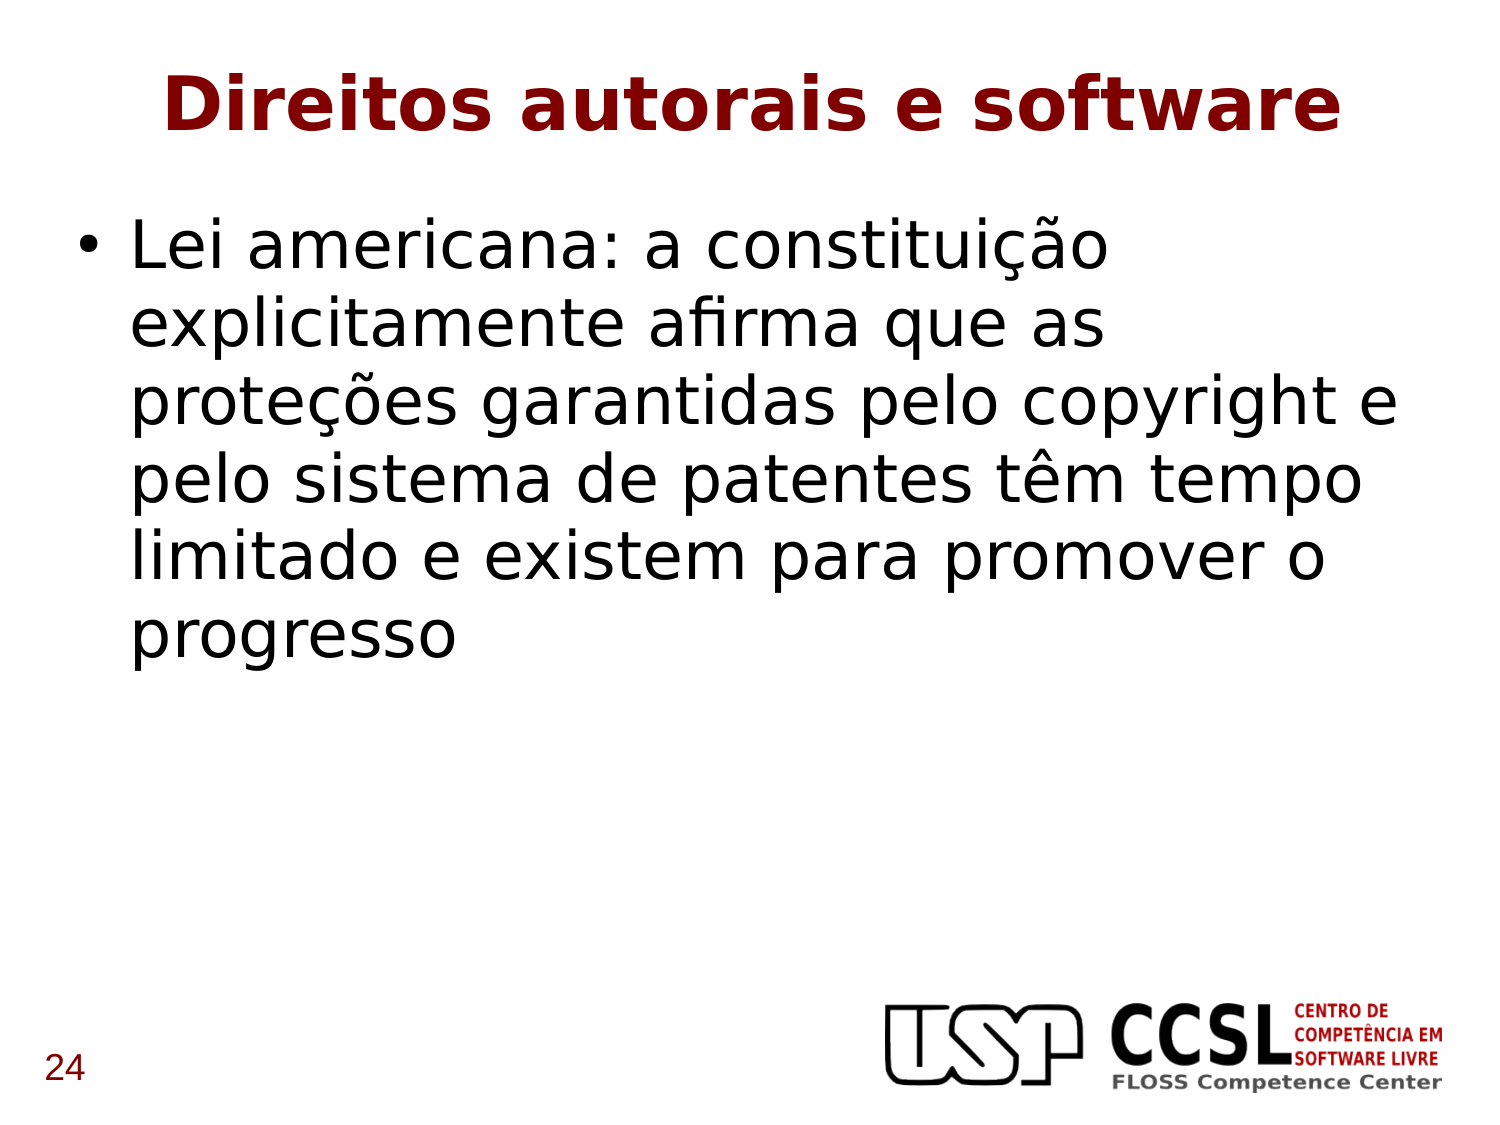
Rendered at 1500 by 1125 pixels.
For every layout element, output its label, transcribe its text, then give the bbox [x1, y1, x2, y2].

picture [885, 1003, 1442, 1093]
list Lei americana: a constituição explicitamente afirma que as proteções garantidas pelo copyright e pelo sistema de patentes têm tempo limitado e existem para promover o progresso [59, 206, 1447, 950]
title Direitos autorais e software [59, 29, 1447, 180]
